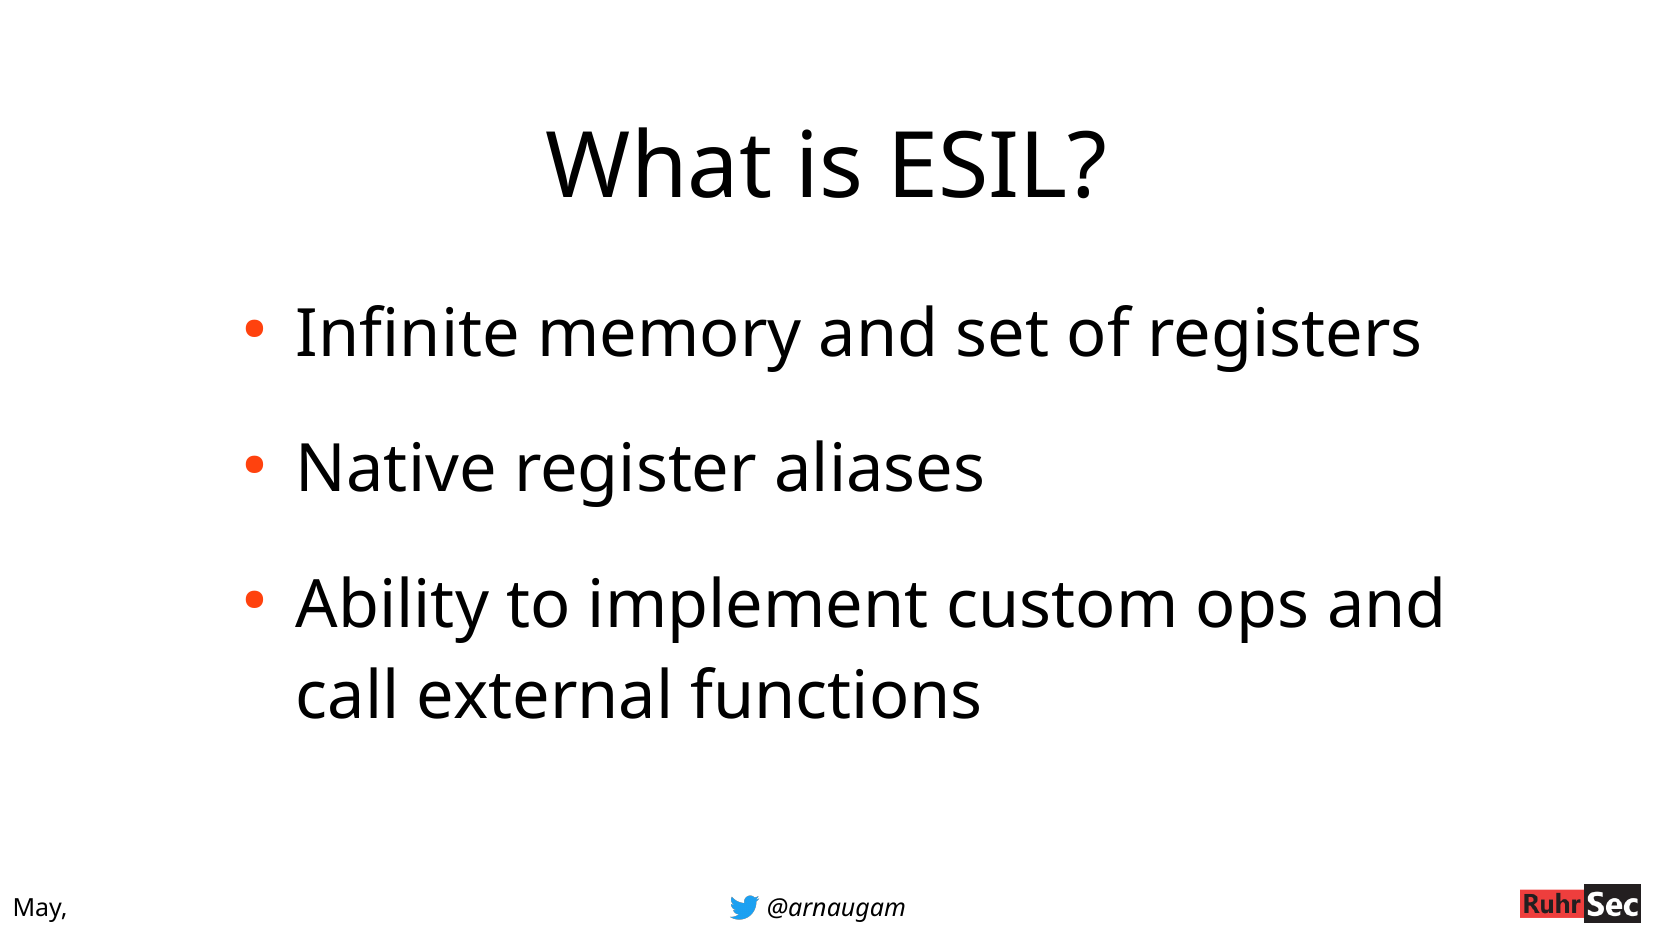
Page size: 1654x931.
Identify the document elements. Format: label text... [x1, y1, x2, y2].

title What is ESIL? [82, 84, 1571, 240]
list Infinite memory and set of registers Native register aliases Ability to implement custom ops and call external functions [225, 284, 1501, 631]
picture [1520, 884, 1641, 923]
picture [721, 884, 768, 931]
